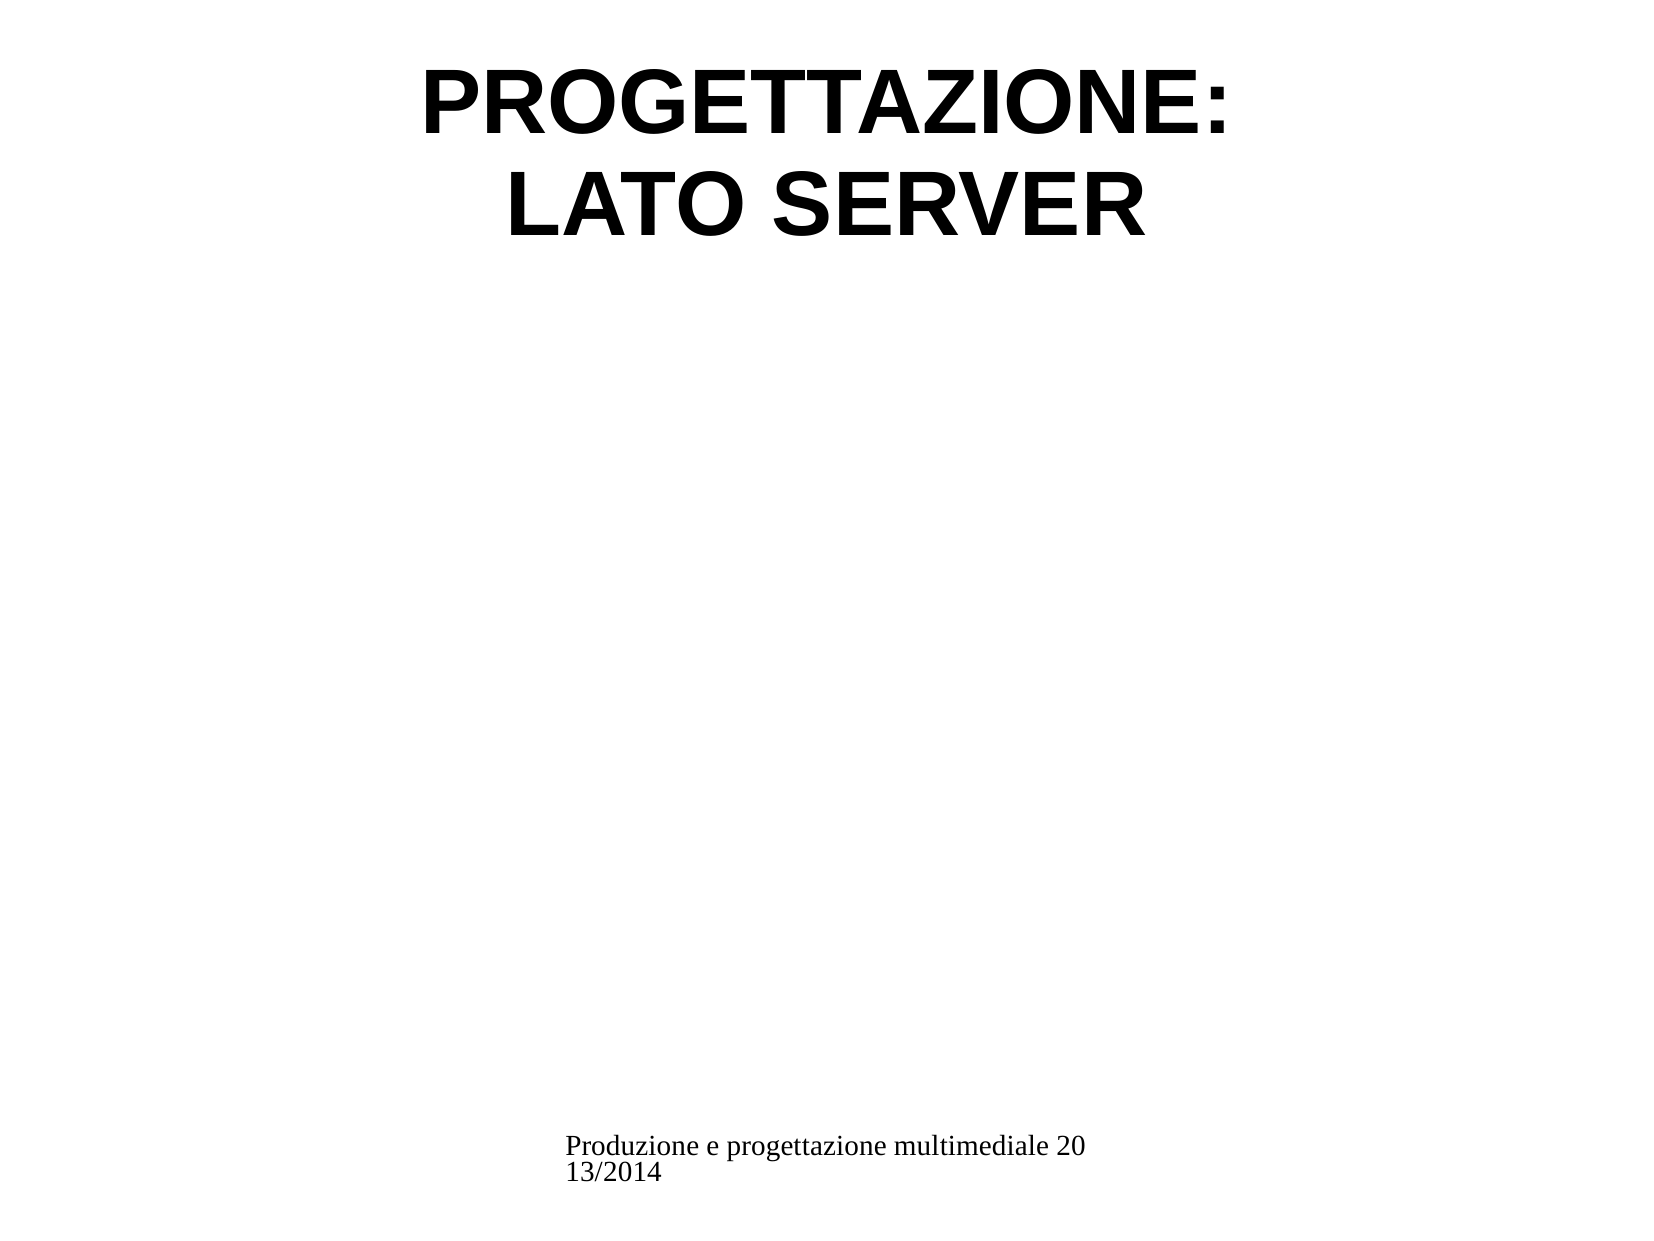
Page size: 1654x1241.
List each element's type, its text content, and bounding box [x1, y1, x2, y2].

title PROGETTAZIONE: LATO SERVER [82, 49, 1571, 257]
